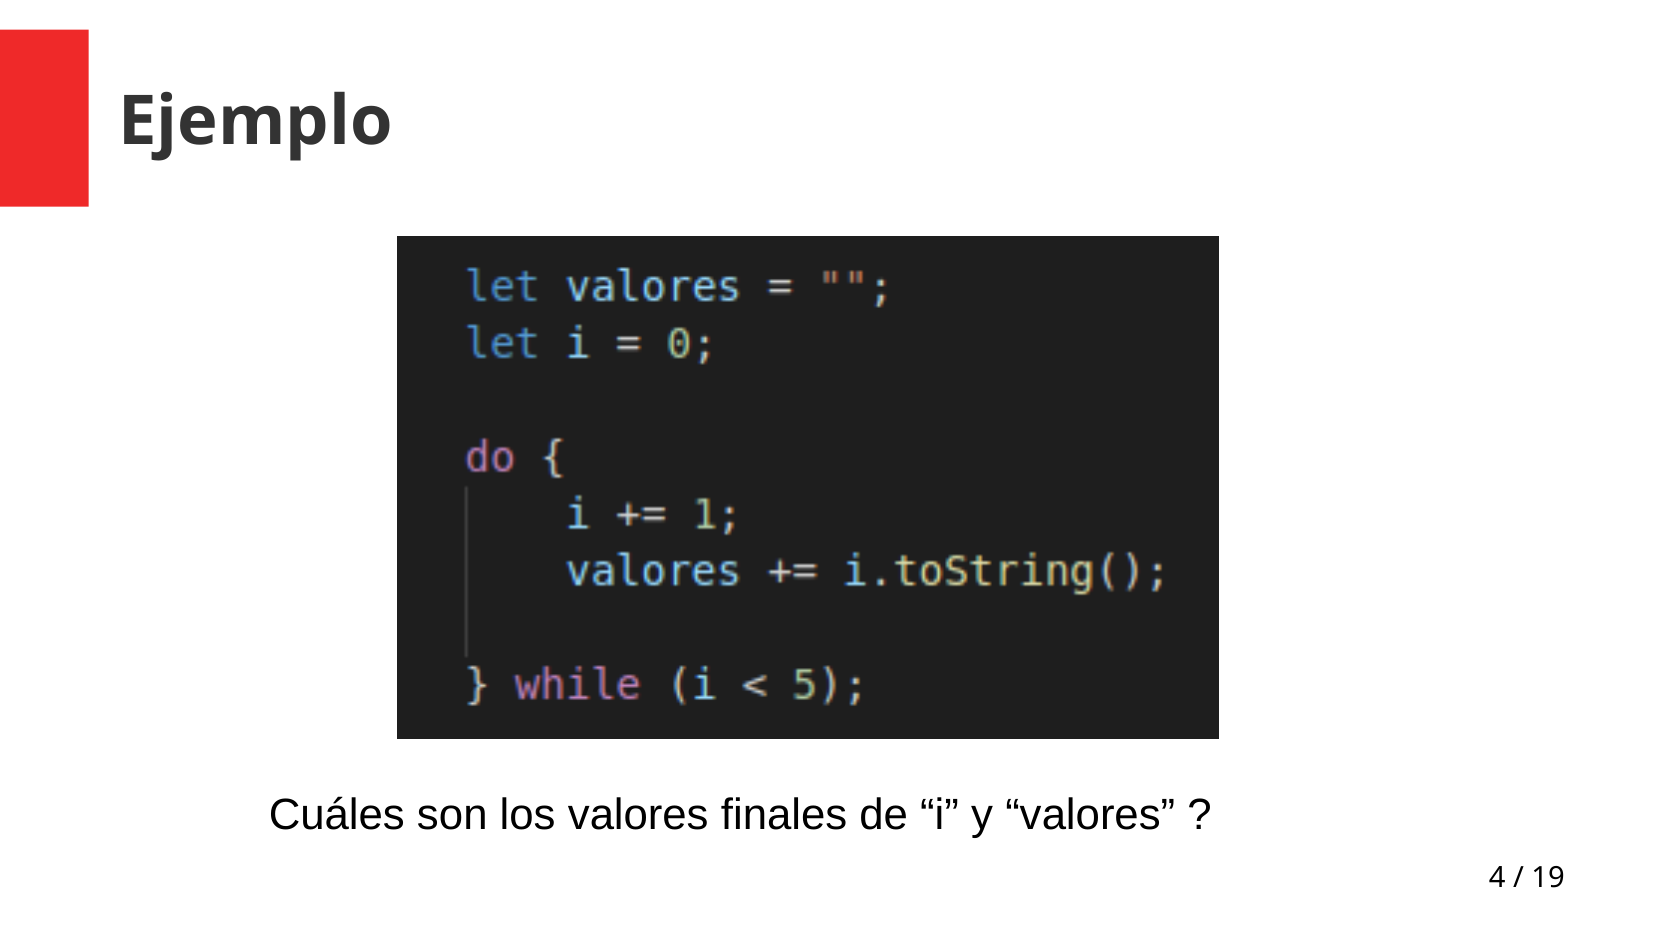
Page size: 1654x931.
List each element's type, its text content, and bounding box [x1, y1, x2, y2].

title Ejemplo [118, 29, 1595, 207]
picture [397, 236, 1219, 739]
text_box Cuáles son los valores finales de “i” y “valores” ? [254, 782, 1347, 882]
